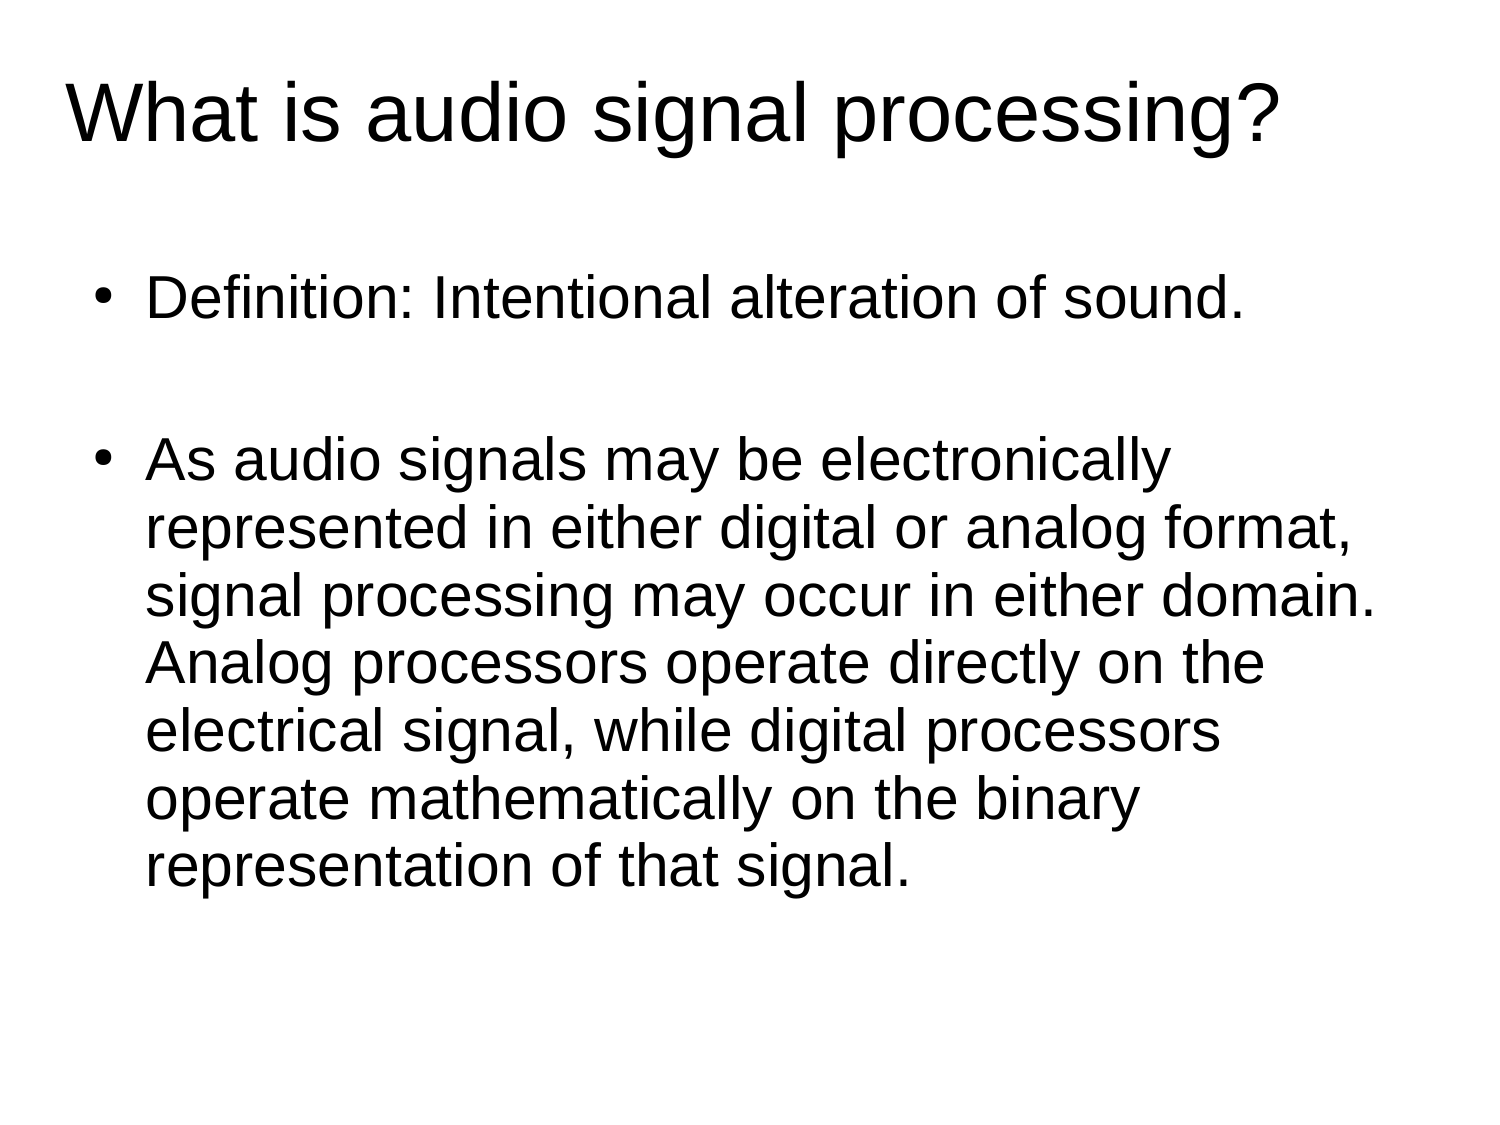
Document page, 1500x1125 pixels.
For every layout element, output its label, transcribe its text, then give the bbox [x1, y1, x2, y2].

title What is audio signal processing? [64, 18, 1415, 207]
list Definition: Intentional alteration of sound. As audio signals may be electronically represented in either digital or analog format, signal processing may occur in either domain. Analog processors operate directly on the electrical signal, while digital processors operate mathematically on the binary representation of that signal. [75, 263, 1425, 1006]
